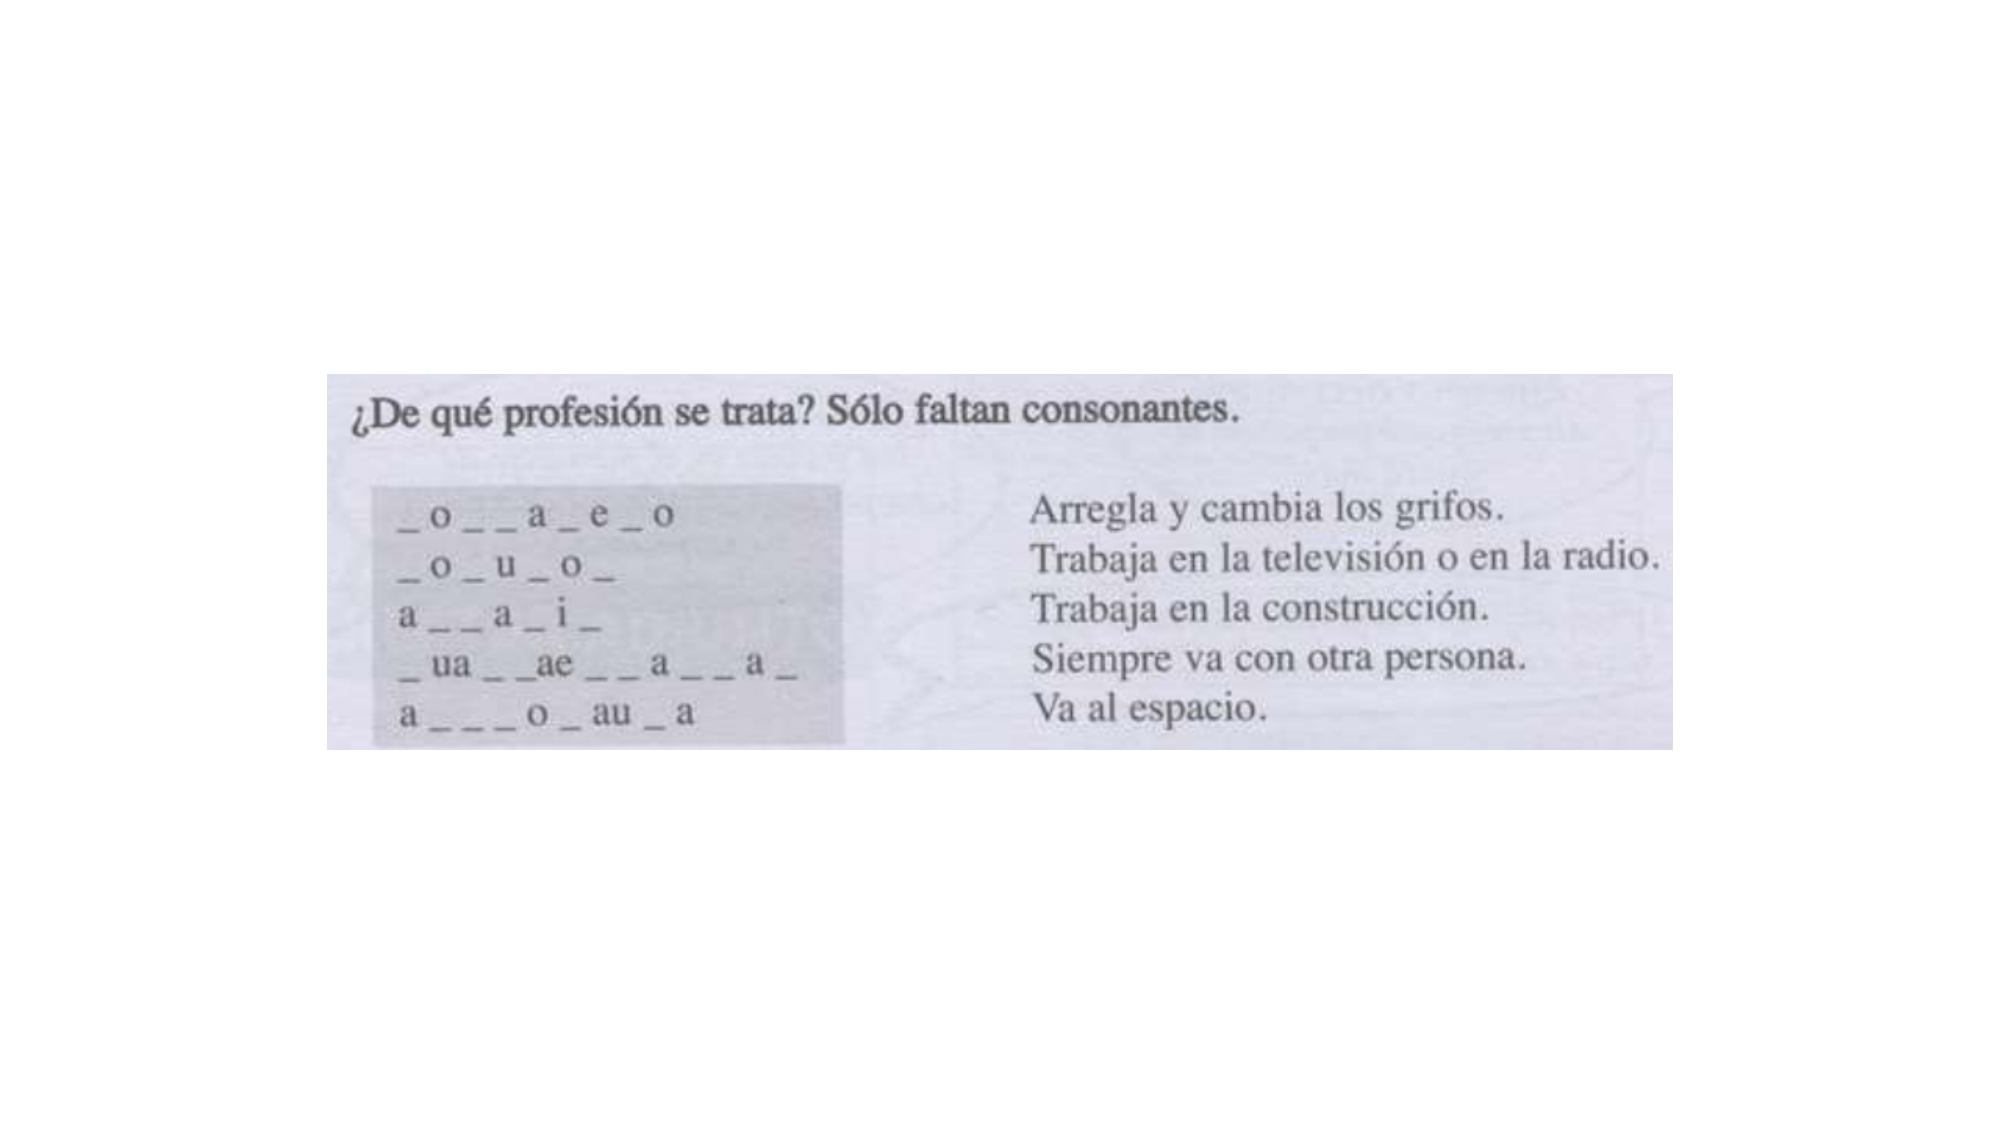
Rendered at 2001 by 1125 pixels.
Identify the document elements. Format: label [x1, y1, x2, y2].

picture [327, 375, 1673, 751]
